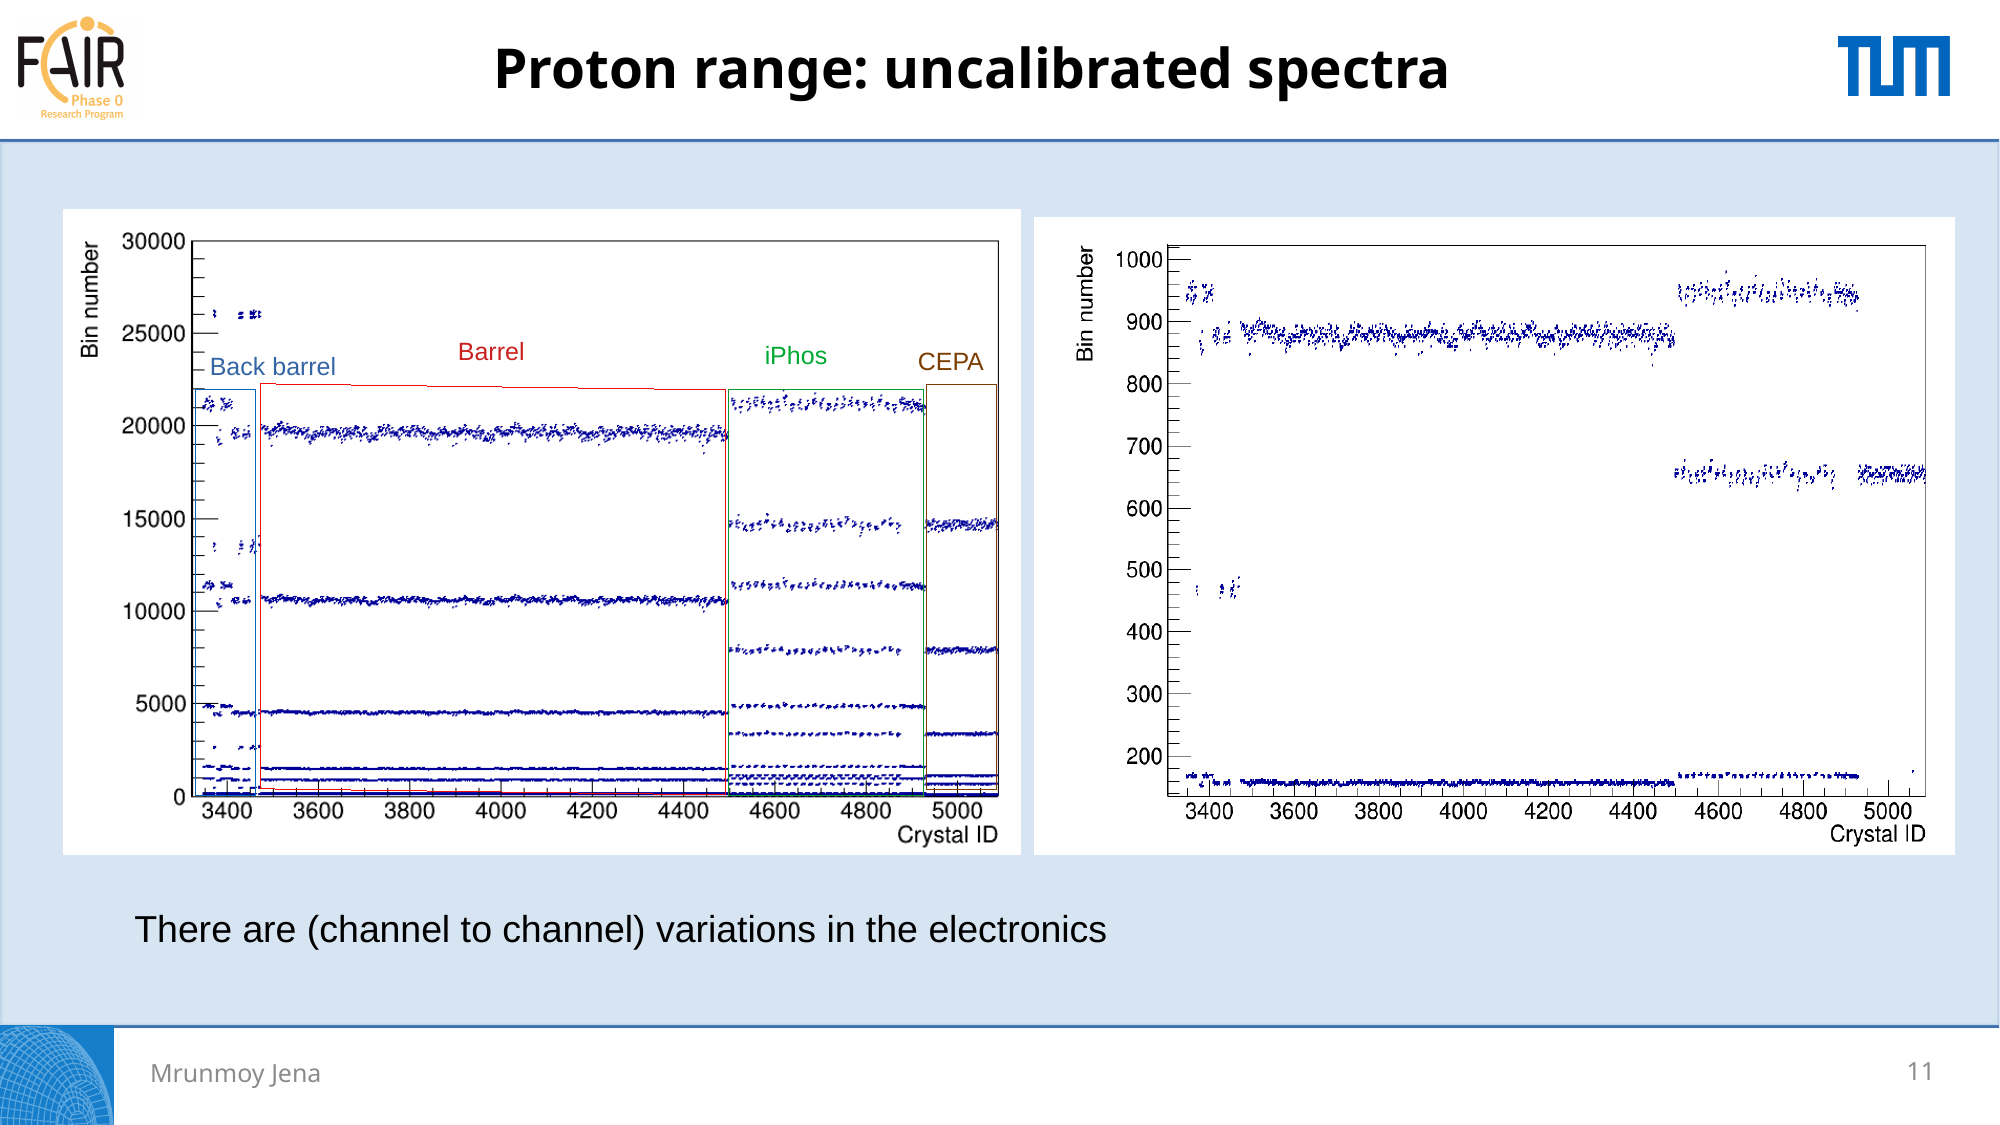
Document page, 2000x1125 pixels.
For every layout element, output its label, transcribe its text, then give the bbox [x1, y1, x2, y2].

text_box There are (channel to channel) variations in the electronics [119, 900, 1659, 991]
text_box Barrel [443, 330, 654, 374]
text_box iPhos [750, 334, 886, 378]
title Proton range: uncalibrated spectra [137, 32, 1808, 108]
text_box Back barrel [196, 390, 255, 416]
text_box CEPA [903, 340, 1009, 384]
picture [1838, 36, 1950, 96]
picture [63, 209, 1021, 856]
text_box Back barrel [195, 345, 361, 416]
picture [1034, 217, 1955, 855]
picture [15, 15, 142, 120]
picture [0, 1025, 114, 1125]
